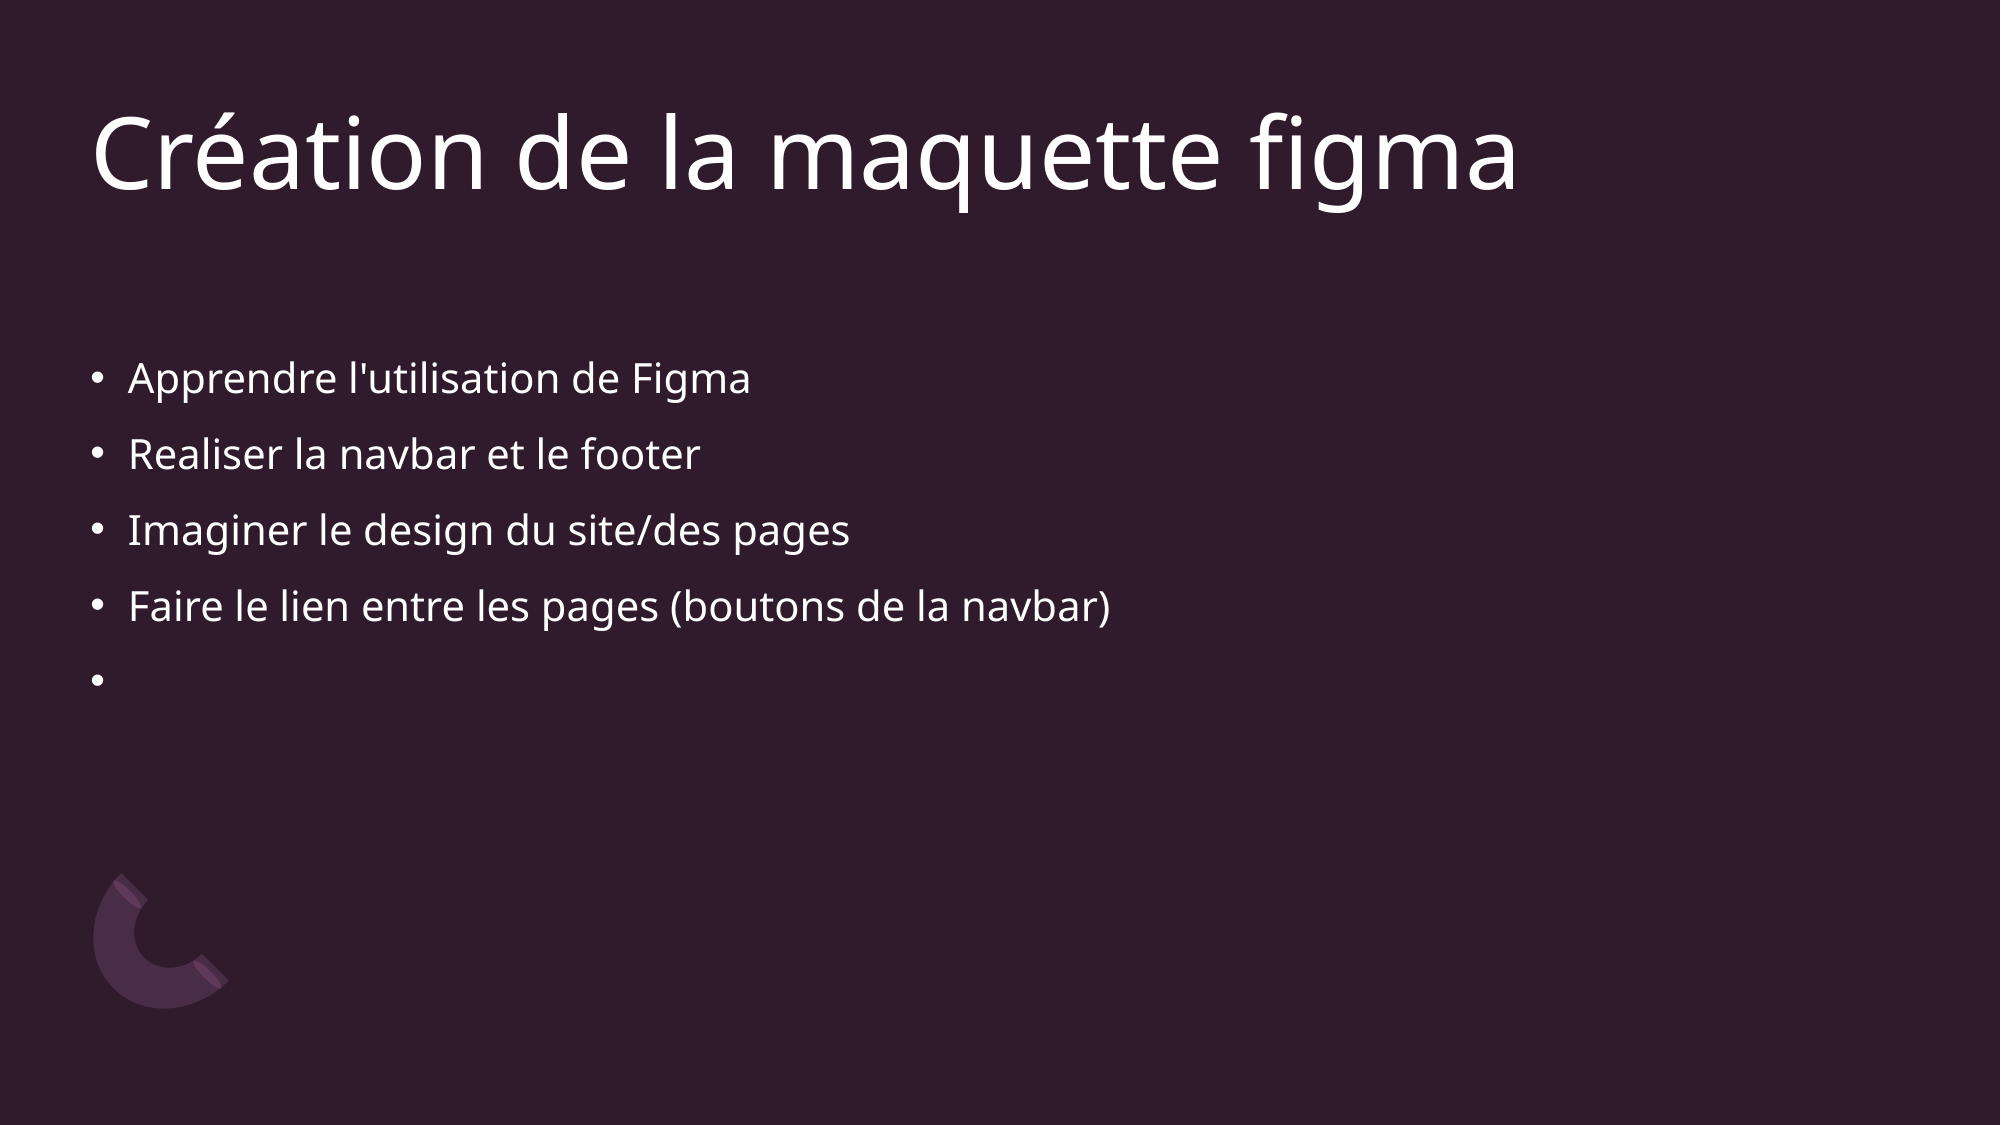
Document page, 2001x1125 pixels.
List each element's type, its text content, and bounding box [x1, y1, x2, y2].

list Apprendre l'utilisation de Figma Realiser la navbar et le footer Imaginer le design du site/des pages Faire le lien entre les pages (boutons de la navbar) [90, 346, 1910, 1000]
title Création de la maquette figma [90, 90, 1910, 309]
